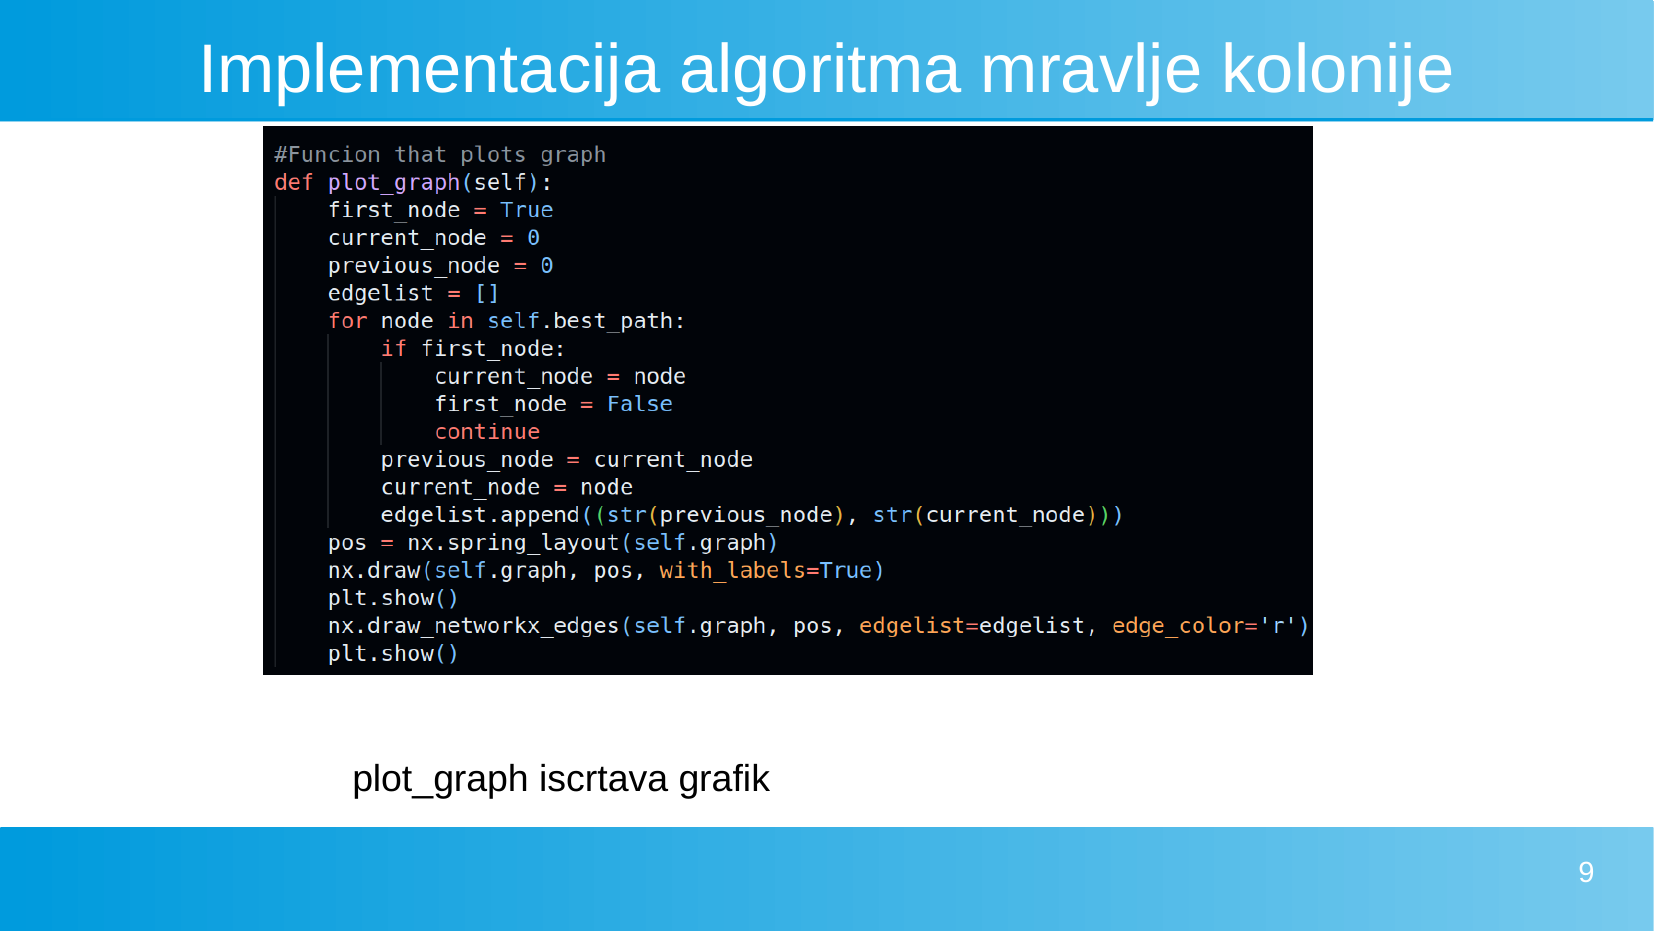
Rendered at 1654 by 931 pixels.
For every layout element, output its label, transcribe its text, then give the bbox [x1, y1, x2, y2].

text_box plot_graph iscrtava grafik [337, 750, 1276, 826]
picture [263, 126, 1313, 676]
title Implementacija algoritma mravlje kolonije [59, 29, 1595, 108]
